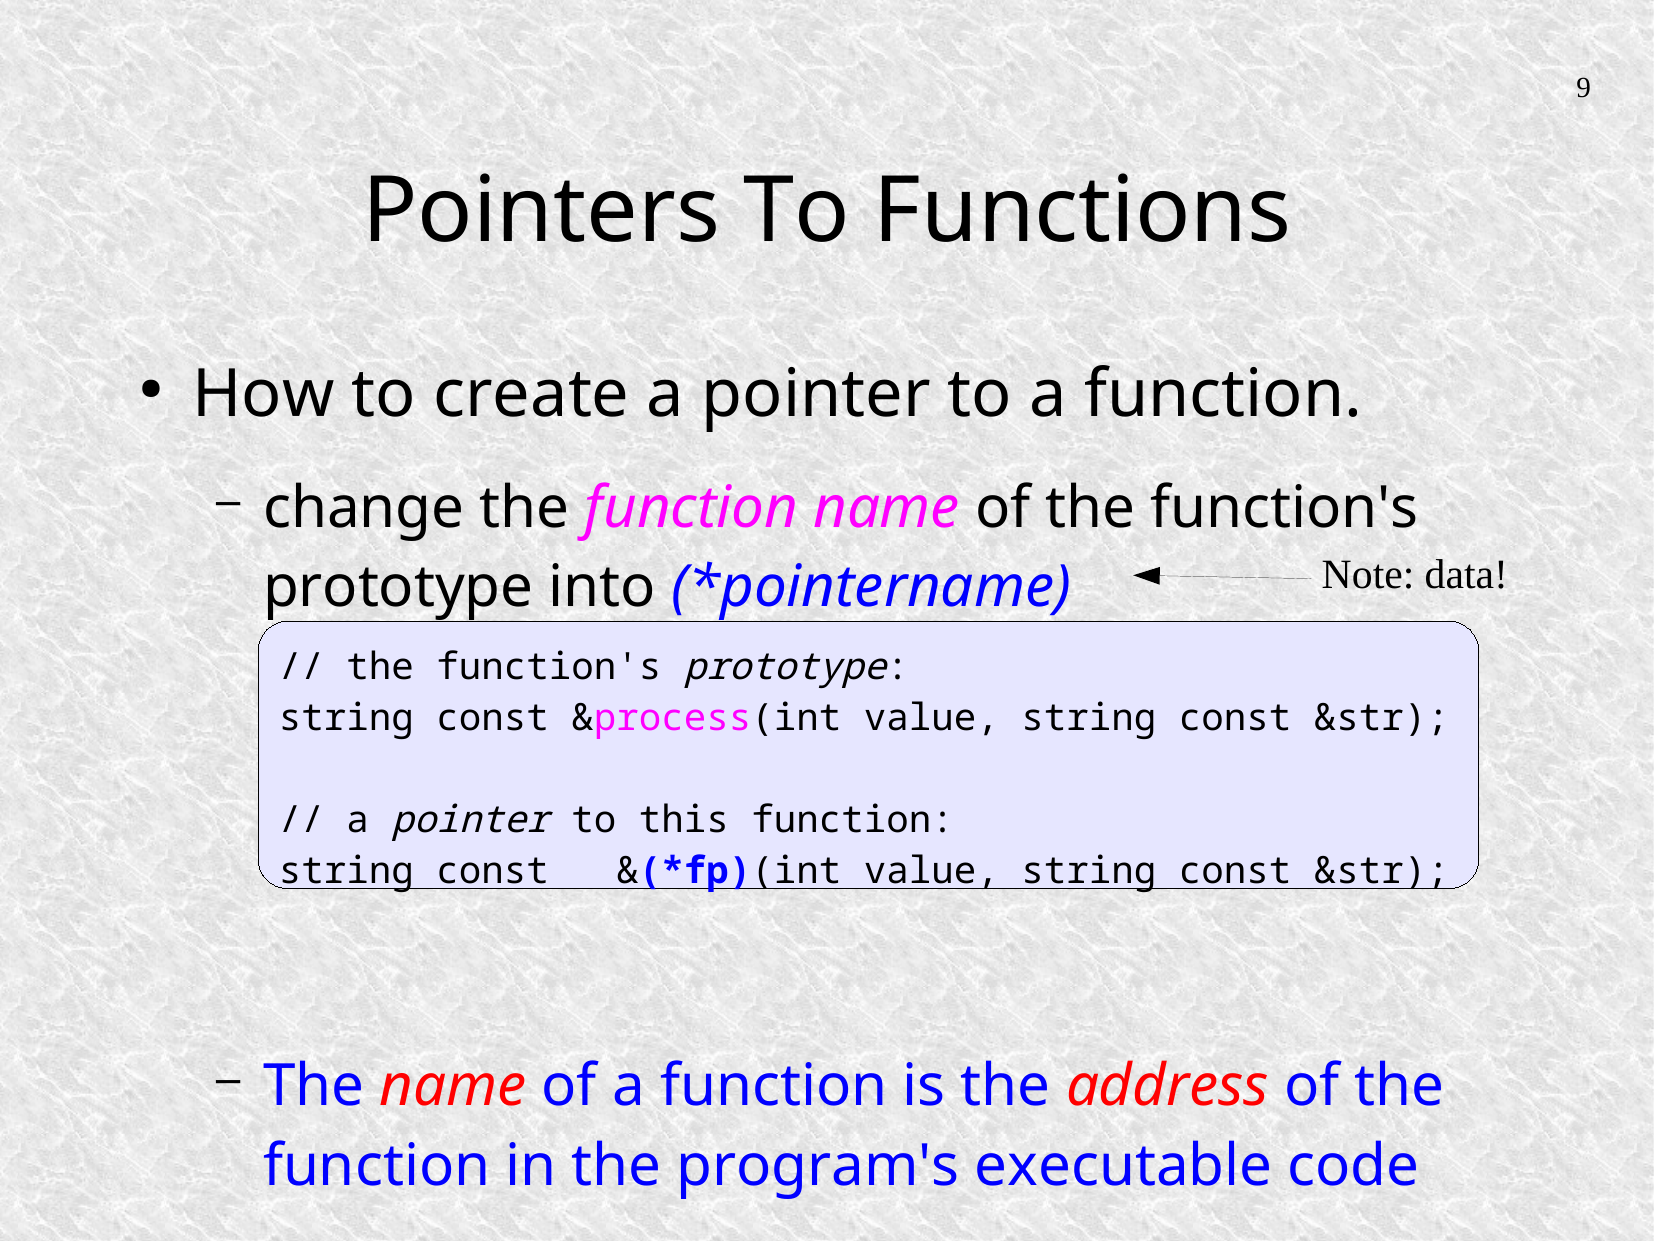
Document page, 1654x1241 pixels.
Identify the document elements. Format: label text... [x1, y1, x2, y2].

list How to create a pointer to a function. change the function name of the function's prototype into (*pointername) The name of a function is the address of the function in the program's executable code [121, 344, 1534, 1154]
text_box Note: data! [1321, 551, 1509, 608]
text_box // the function's prototype: string const &process(int value, string const &str); // a pointer to this function: string const &(*fp)(int value, string const &str); [278, 639, 1450, 914]
picture [0, 0, 1654, 1241]
title Pointers To Functions [121, 102, 1534, 311]
